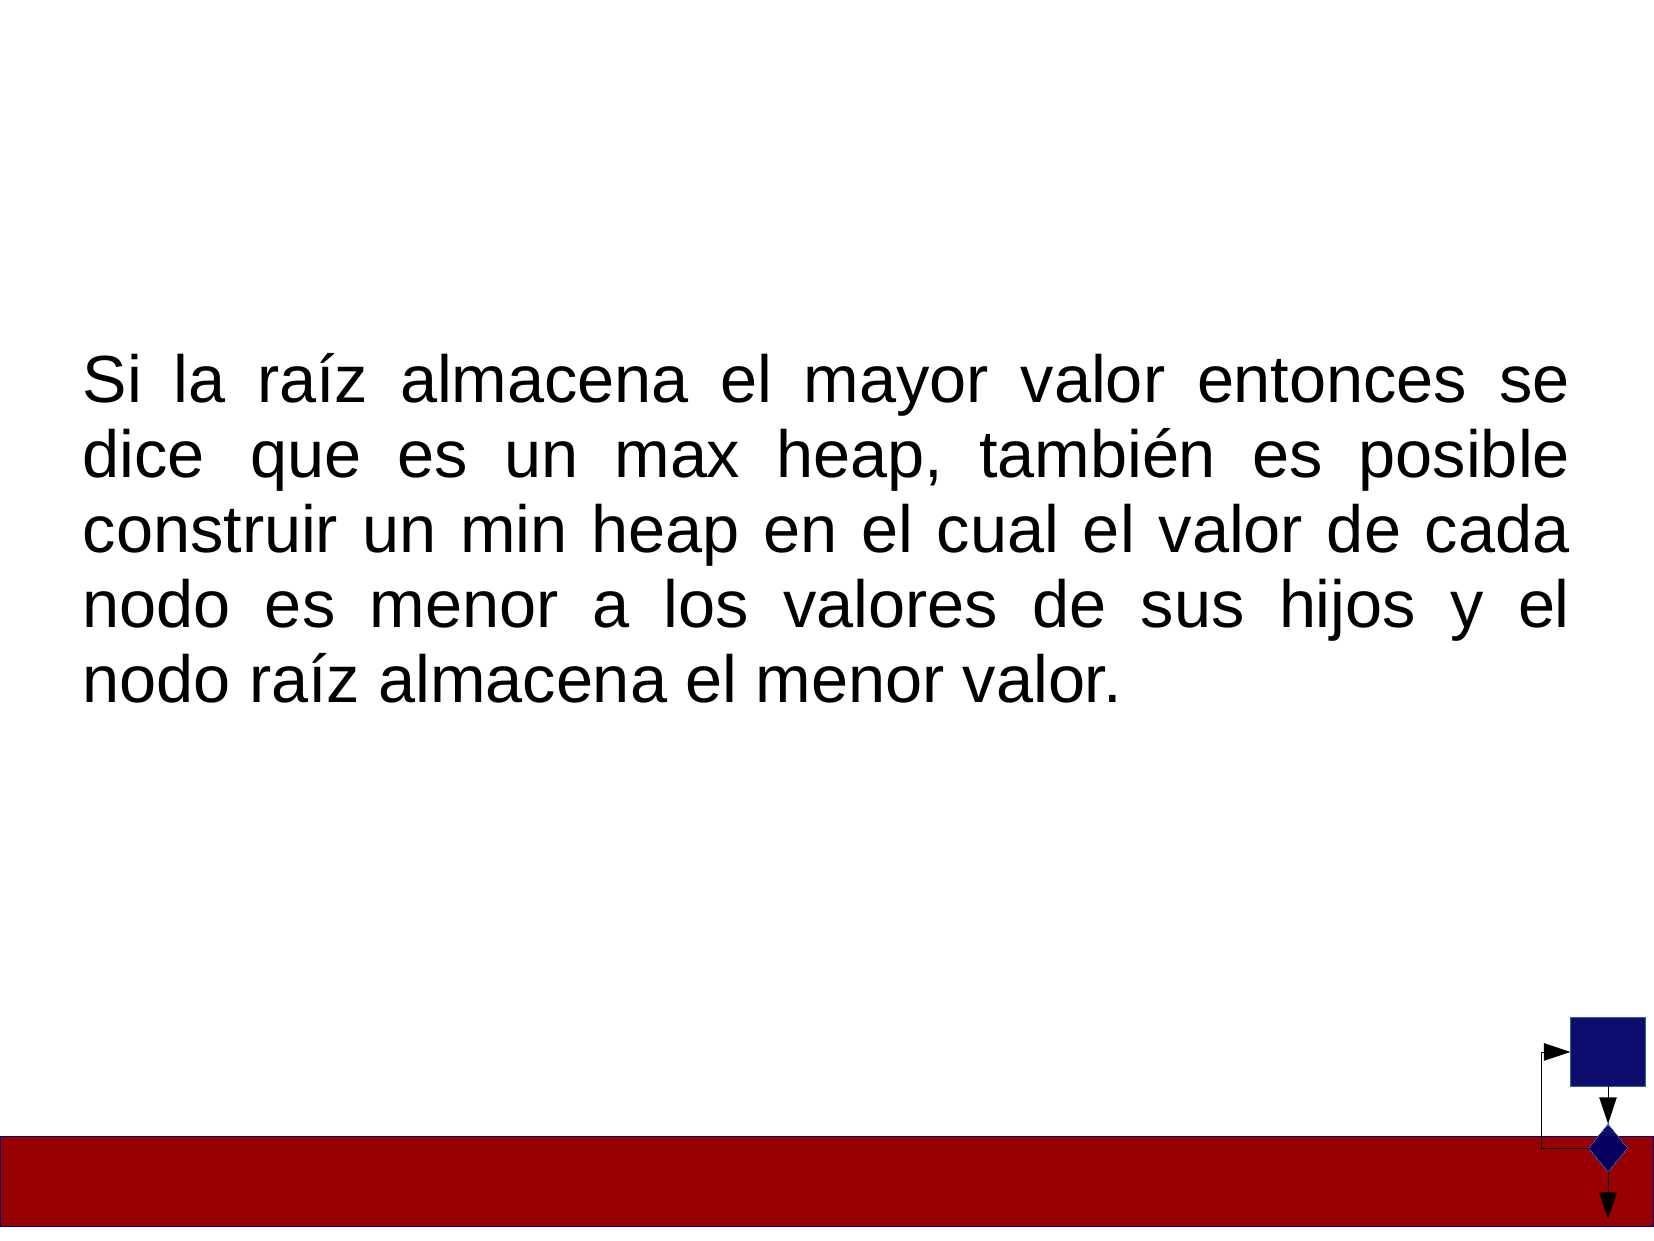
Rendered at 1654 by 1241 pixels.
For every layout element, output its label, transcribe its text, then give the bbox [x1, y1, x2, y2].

text_box [1570, 1017, 1646, 1087]
text_box [0, 1124, 1654, 1227]
subtitle Si la raíz almacena el mayor valor entonces se dice que es un max heap, también es posible construir un min heap en el cual el valor de cada nodo es menor a los valores de sus hijos y el nodo raíz almacena el menor valor. [82, 49, 1571, 1010]
